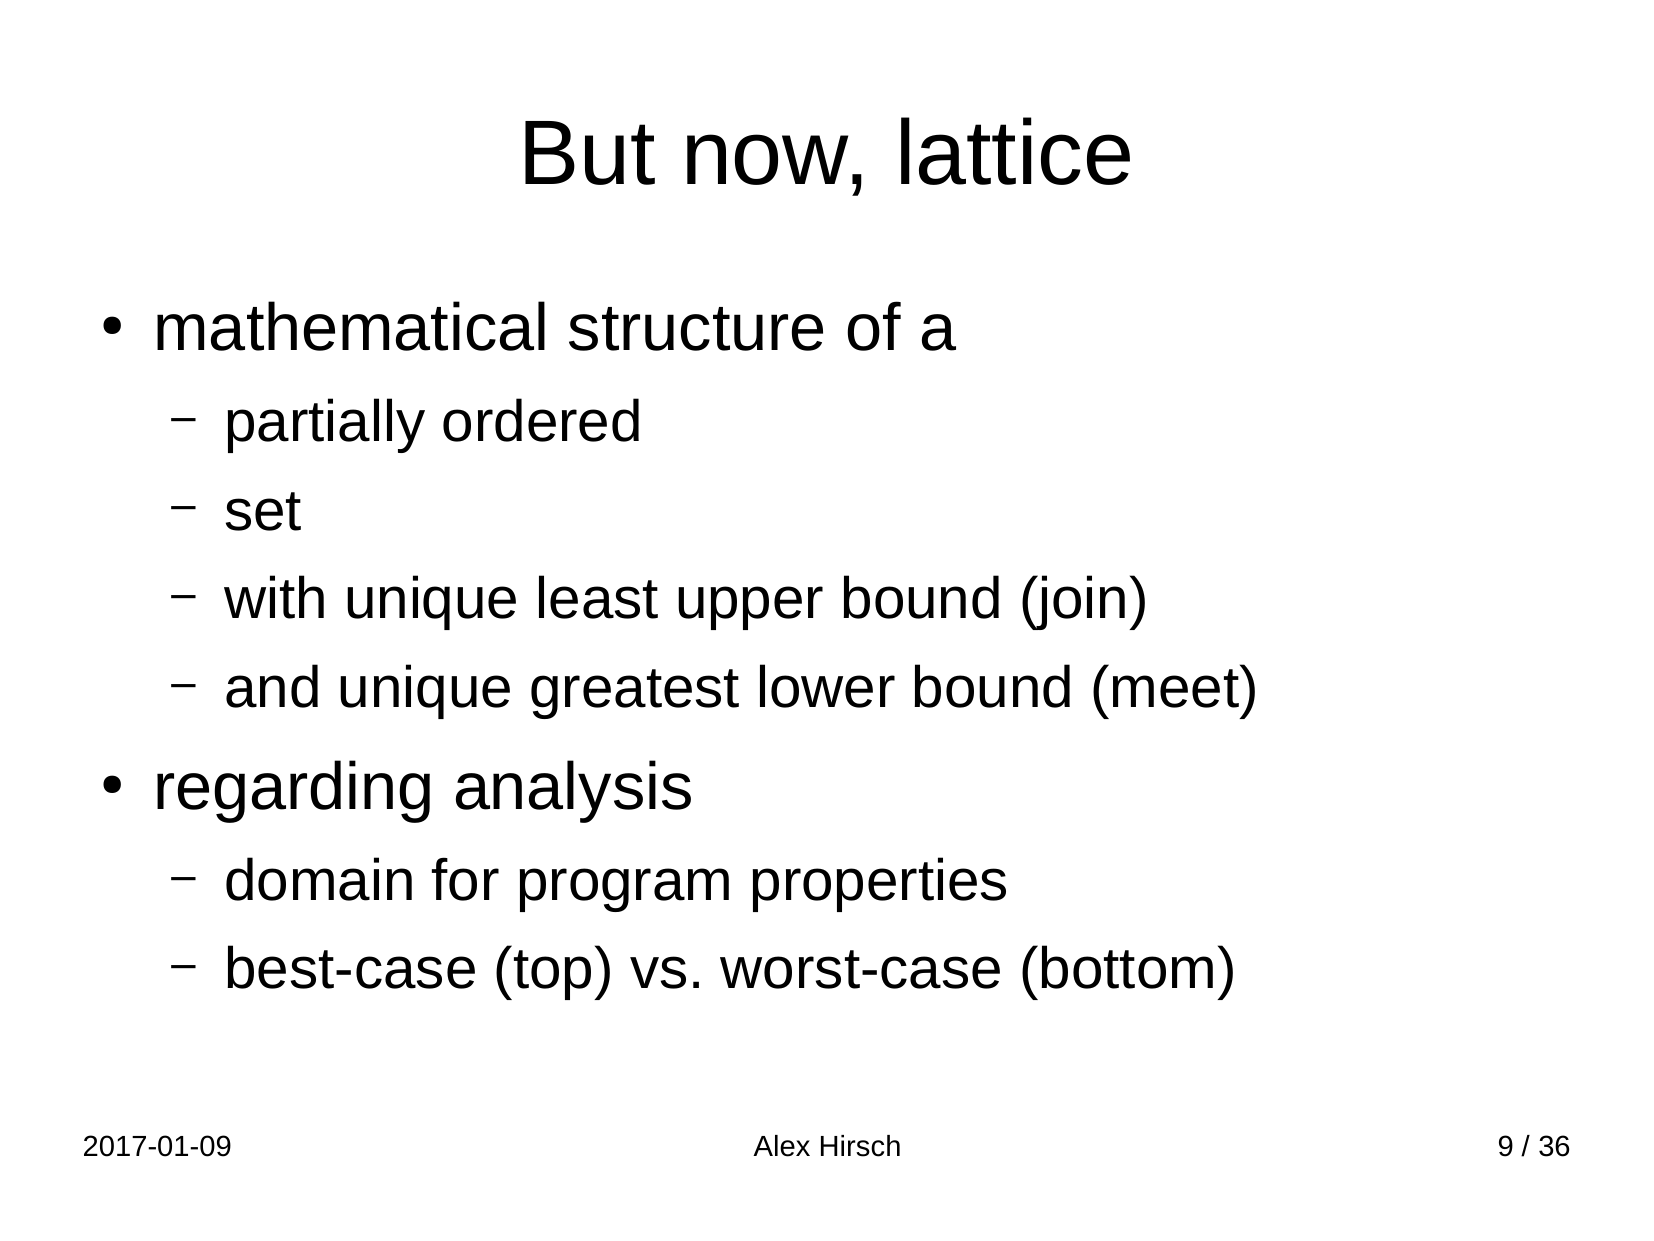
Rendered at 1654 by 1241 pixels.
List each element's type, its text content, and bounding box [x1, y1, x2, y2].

list mathematical structure of a partially ordered set with unique least upper bound (join) and unique greatest lower bound (meet) regarding analysis domain for program properties best-case (top) vs. worst-case (bottom) [82, 290, 1571, 1010]
title But now, lattice [82, 49, 1571, 257]
